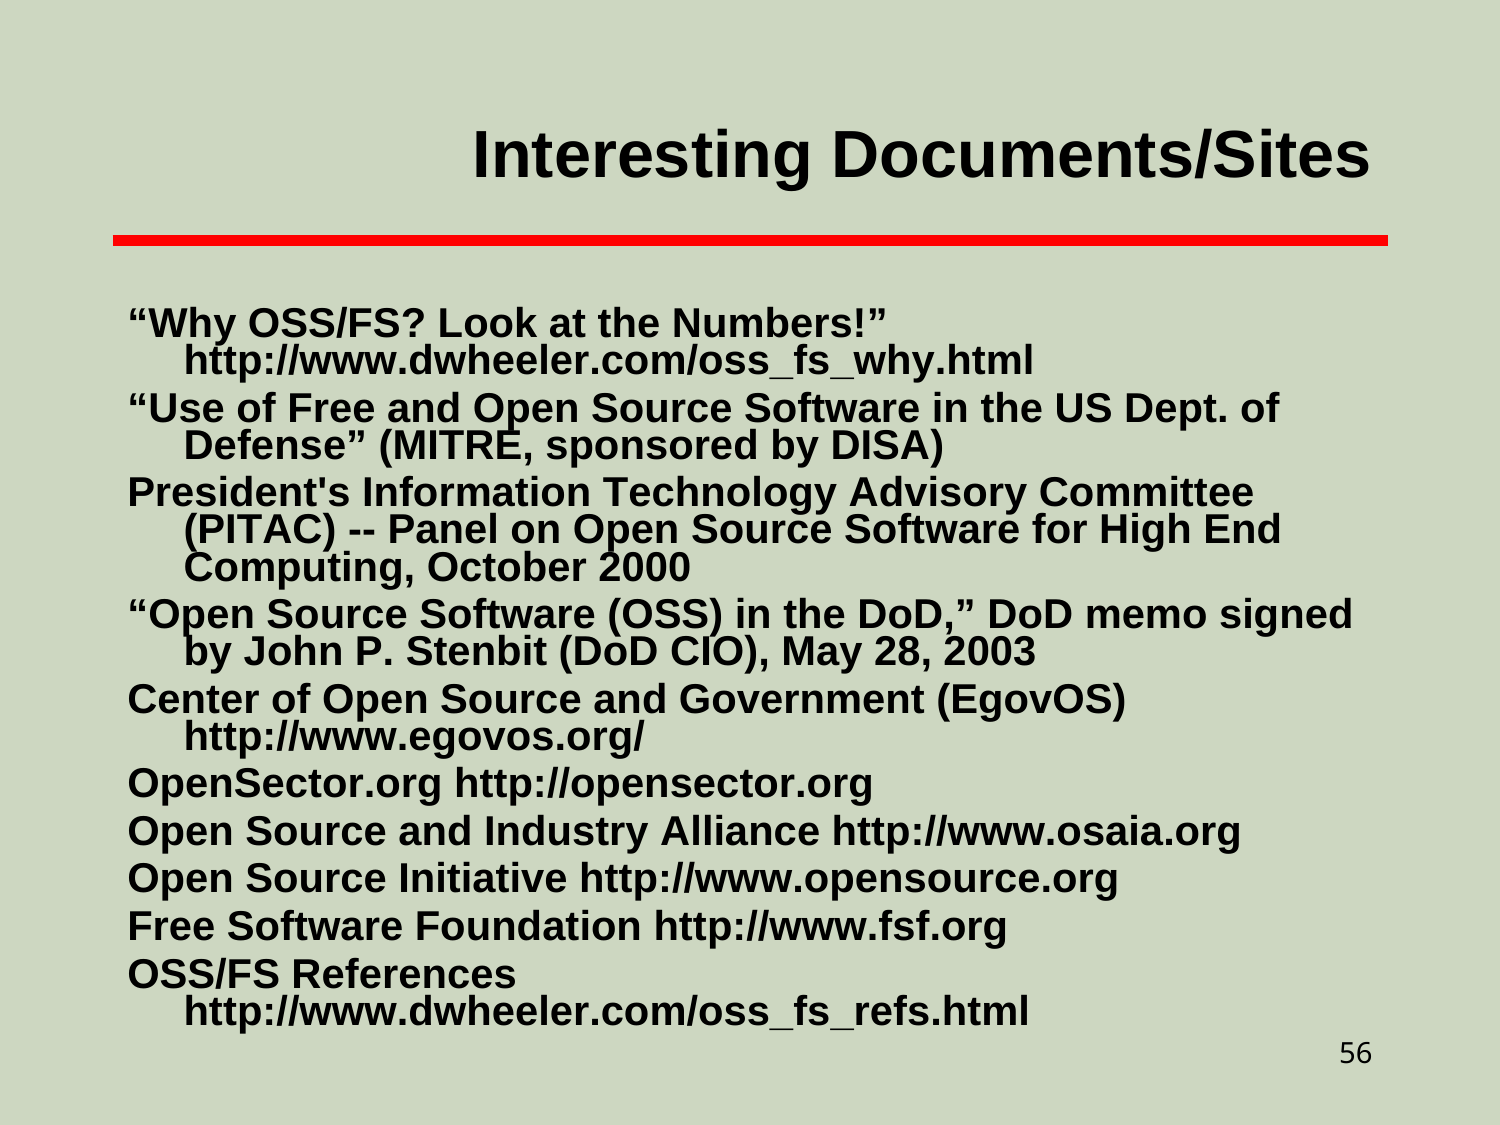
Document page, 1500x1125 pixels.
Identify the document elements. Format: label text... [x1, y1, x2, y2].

list “Why OSS/FS? Look at the Numbers!” http://www.dwheeler.com/oss_fs_why.html “Use of Free and Open Source Software in the US Dept. of Defense” (MITRE, sponsored by DISA) President's Information Technology Advisory Committee (PITAC) -- Panel on Open Source Software for High End Computing, October 2000 “Open Source Software (OSS) in the DoD,” DoD memo signed by John P. Stenbit (DoD CIO), May 28, 2003 Center of Open Source and Government (EgovOS) http://www.egovos.org/ OpenSector.org http://opensector.org Open Source and Industry Alliance http://www.osaia.org Open Source Initiative http://www.opensource.org Free Software Foundation http://www.fsf.org OSS/FS References http://www.dwheeler.com/oss_fs_refs.html [112, 299, 1388, 1050]
title Interesting Documents/Sites [337, 85, 1388, 224]
